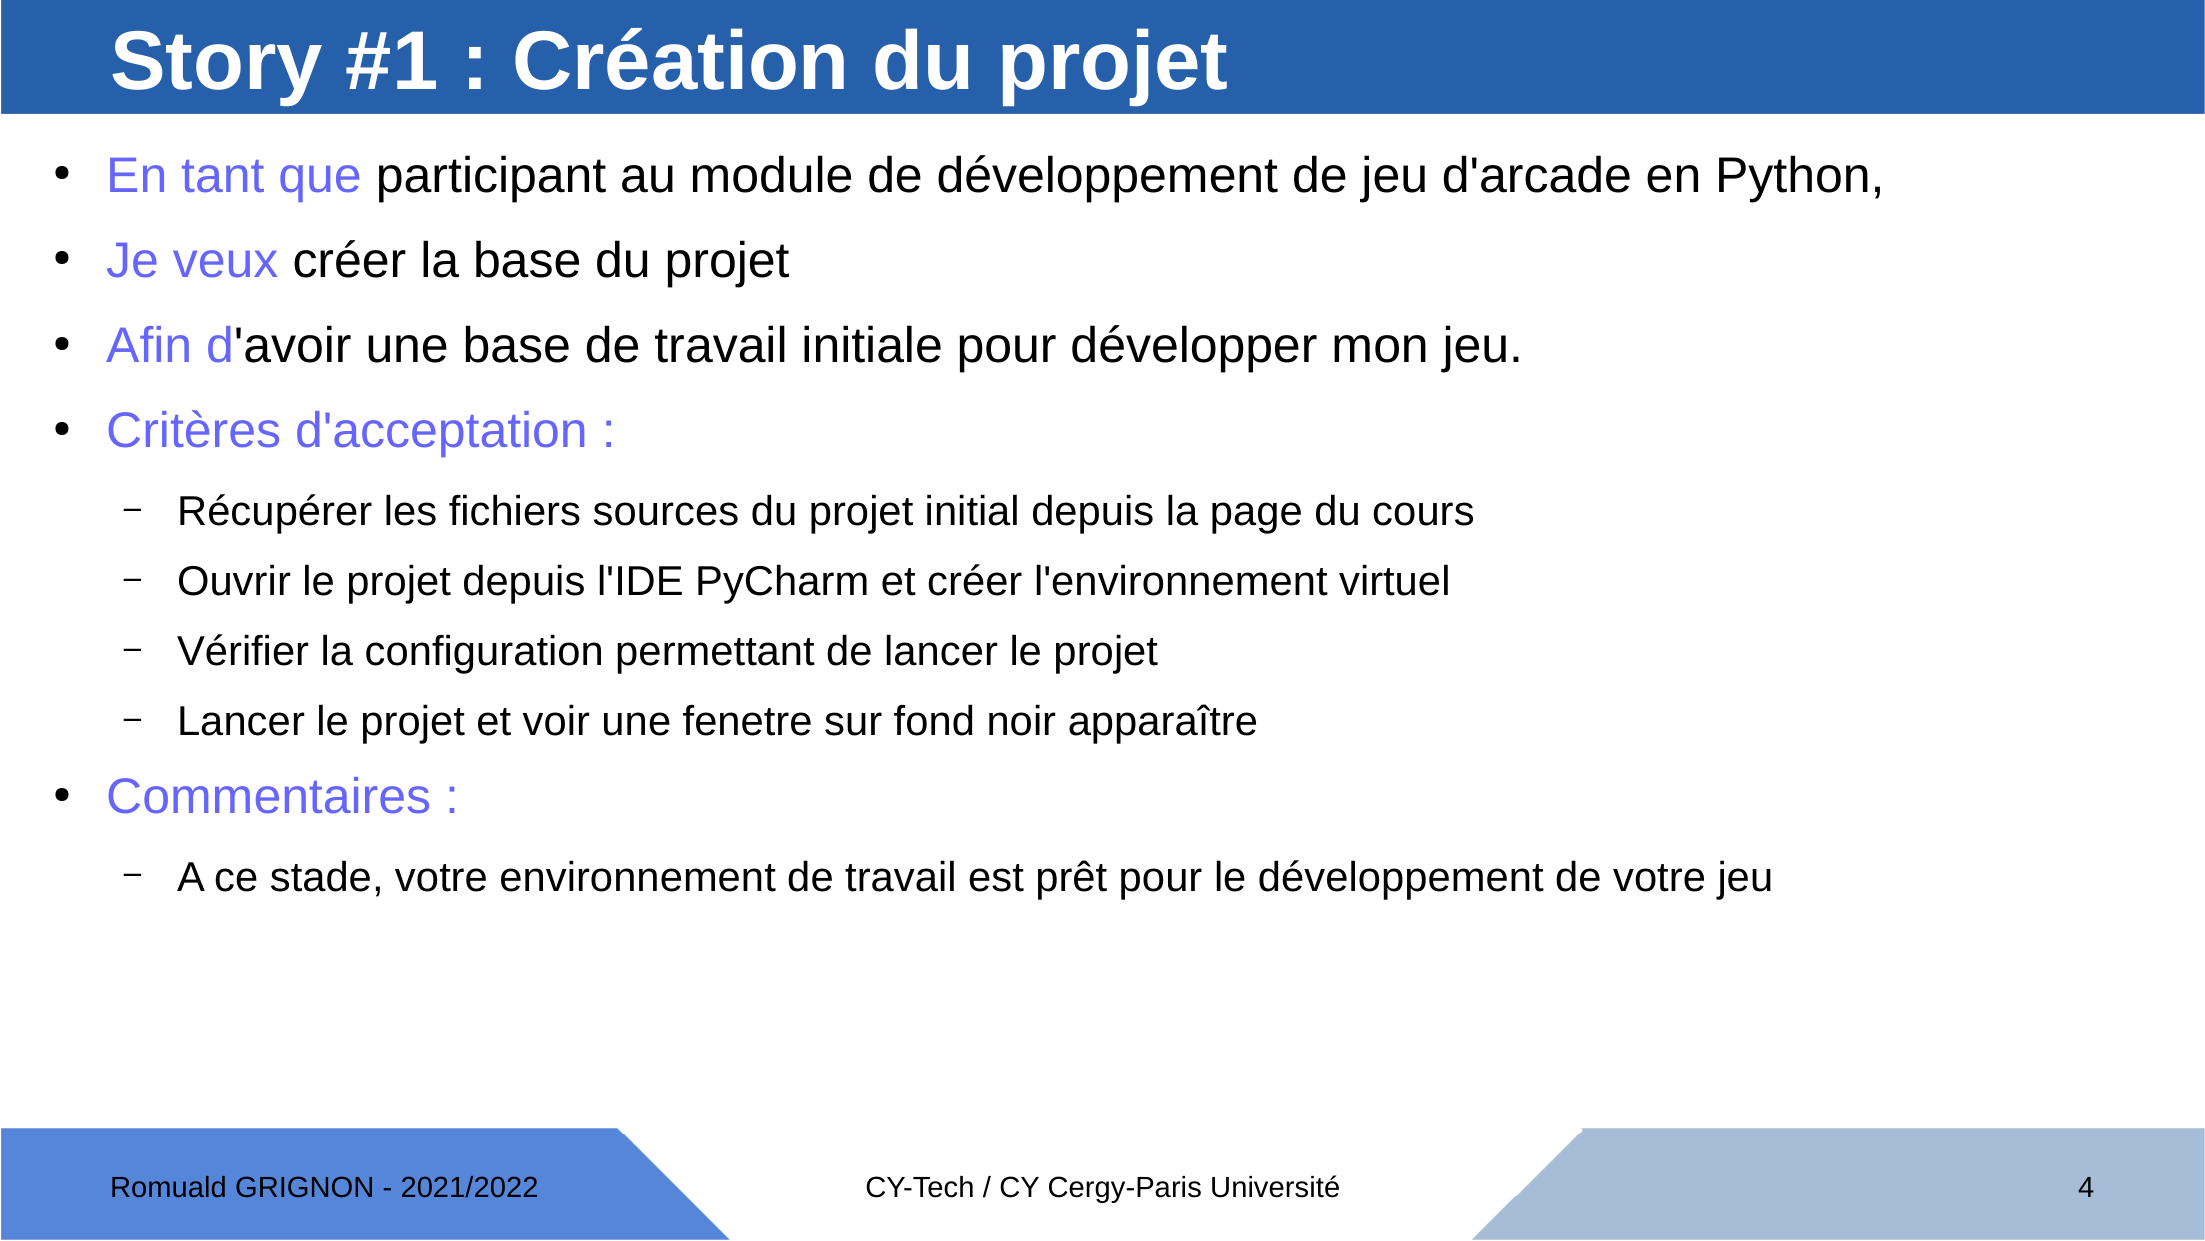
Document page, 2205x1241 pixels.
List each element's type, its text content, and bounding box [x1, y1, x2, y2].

list En tant que participant au module de développement de jeu d'arcade en Python, Je veux créer la base du projet Afin d'avoir une base de travail initiale pour développer mon jeu. Critères d'acceptation : Récupérer les fichiers sources du projet initial depuis la page du cours Ouvrir le projet depuis l'IDE PyCharm et créer l'environnement virtuel Vérifier la configuration permettant de lancer le projet Lancer le projet et voir une fenetre sur fond noir apparaître Commentaires : A ce stade, votre environnement de travail est prêt pour le développement de votre jeu [35, 217, 2186, 1087]
title Story #1 : Création du projet [110, 49, 2095, 217]
picture [0, 0, 2205, 1241]
